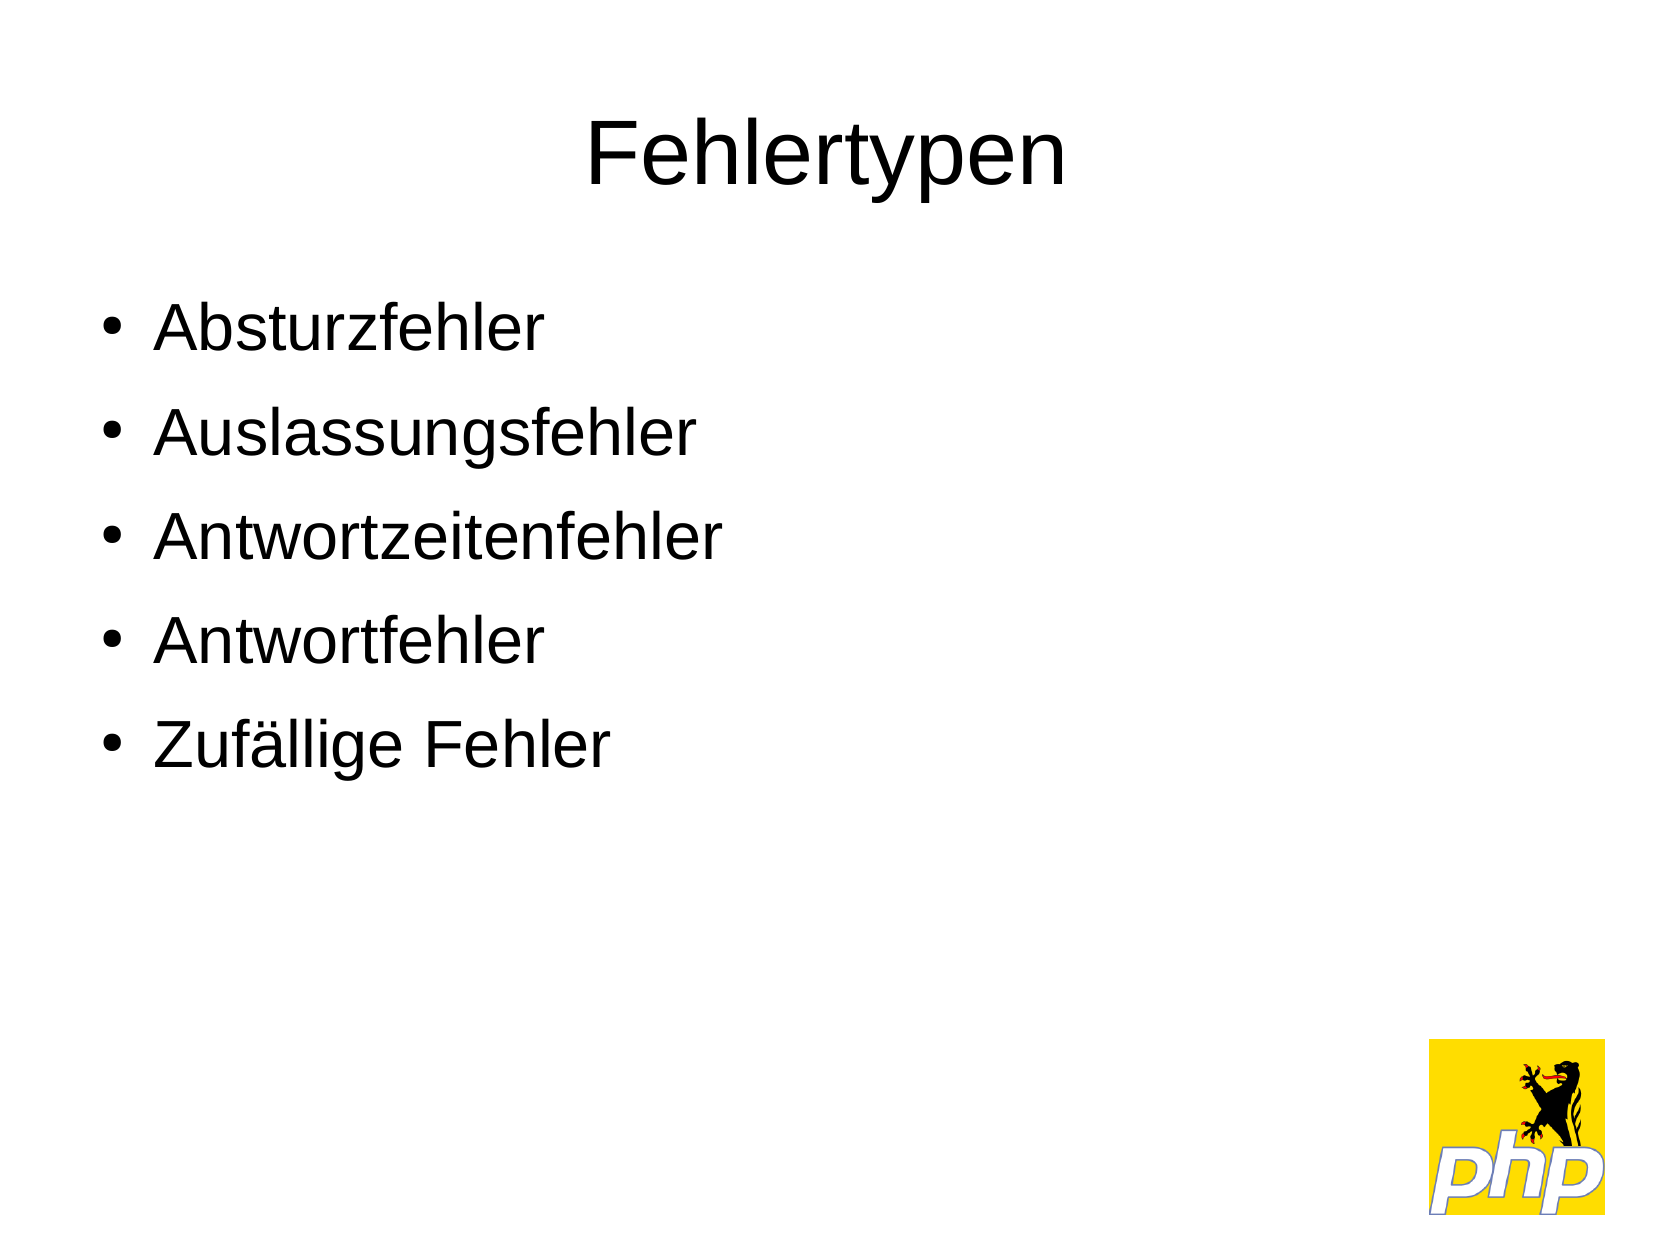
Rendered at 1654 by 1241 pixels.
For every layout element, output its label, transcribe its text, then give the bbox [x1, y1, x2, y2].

title Fehlertypen [82, 49, 1571, 257]
list Absturzfehler Auslassungsfehler Antwortzeitenfehler Antwortfehler Zufällige Fehler [82, 290, 1571, 1010]
picture [1429, 1039, 1605, 1215]
